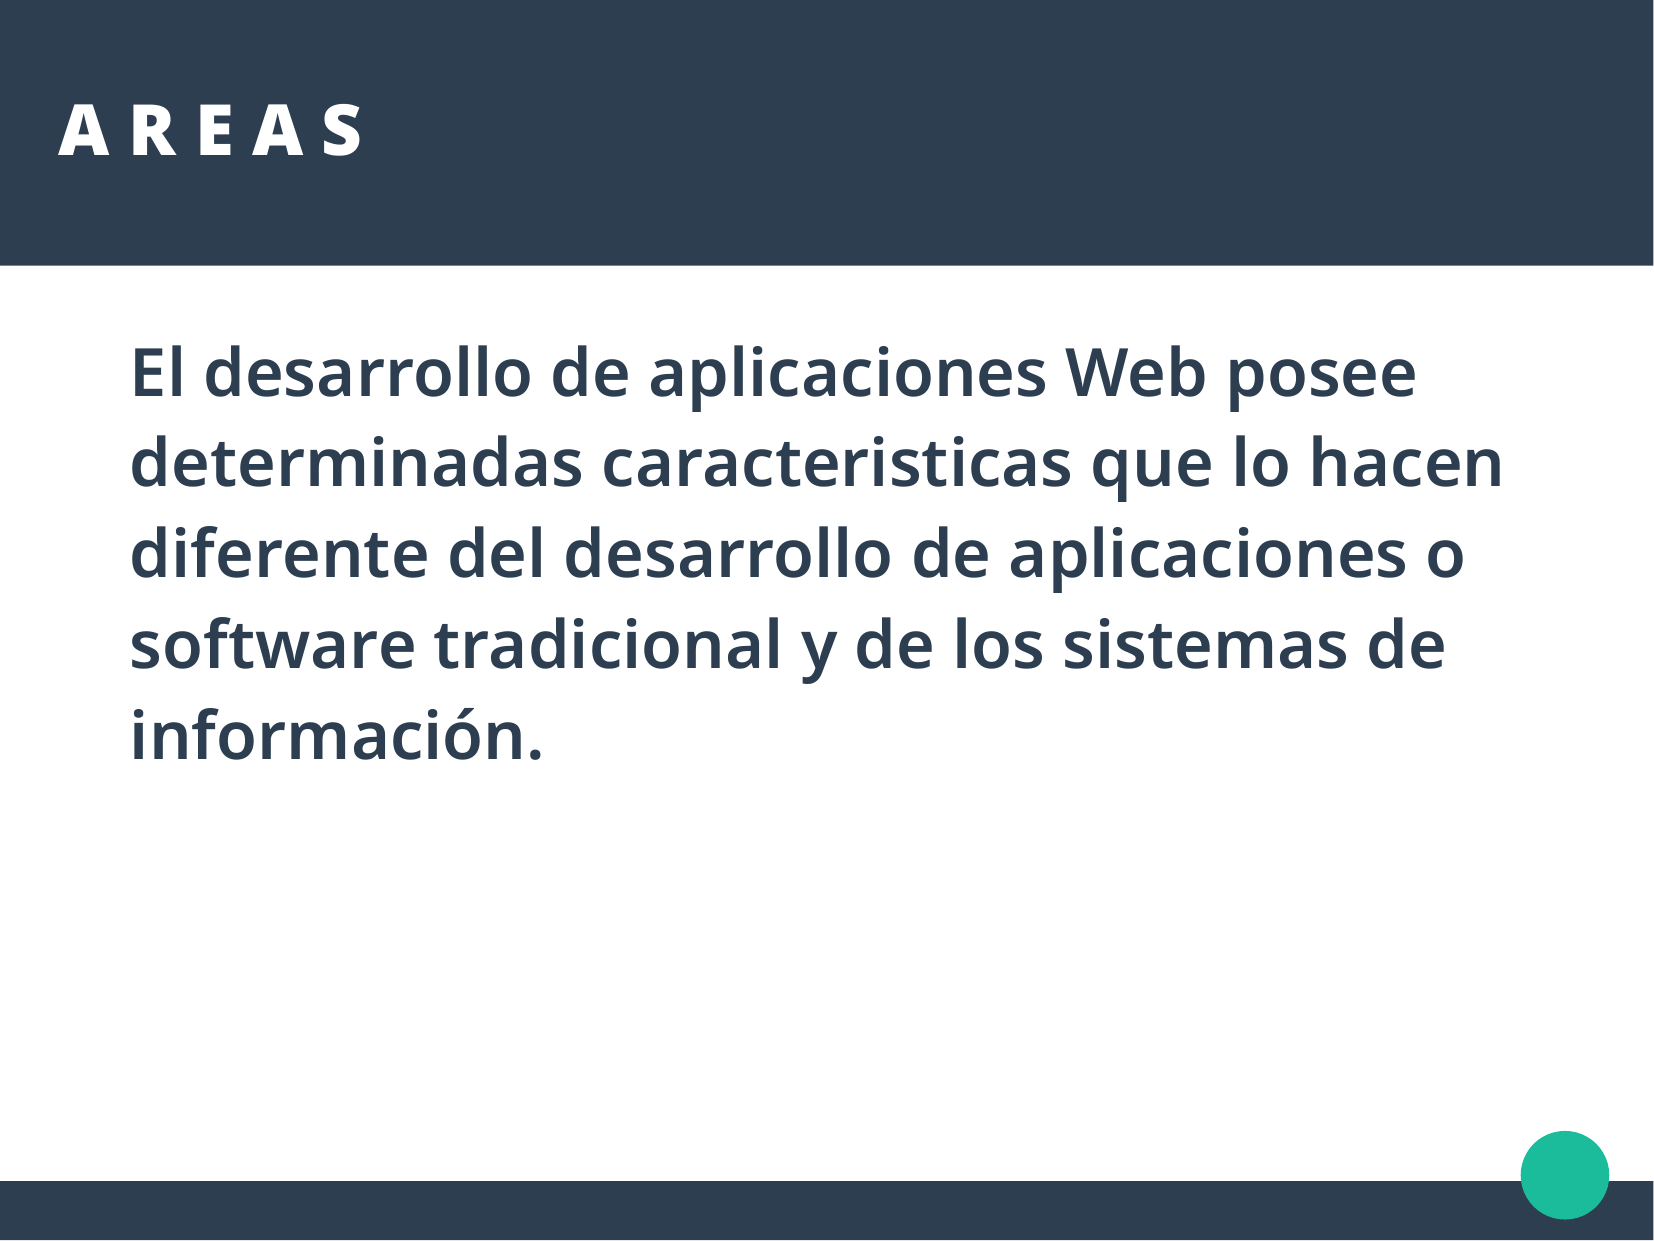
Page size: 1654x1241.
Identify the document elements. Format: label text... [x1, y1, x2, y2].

list El desarrollo de aplicaciones Web posee determinadas caracteristicas que lo hacen diferente del desarrollo de aplicaciones o software tradicional y de los sistemas de información. [59, 324, 1595, 1152]
title A R E A S [59, 49, 1595, 207]
